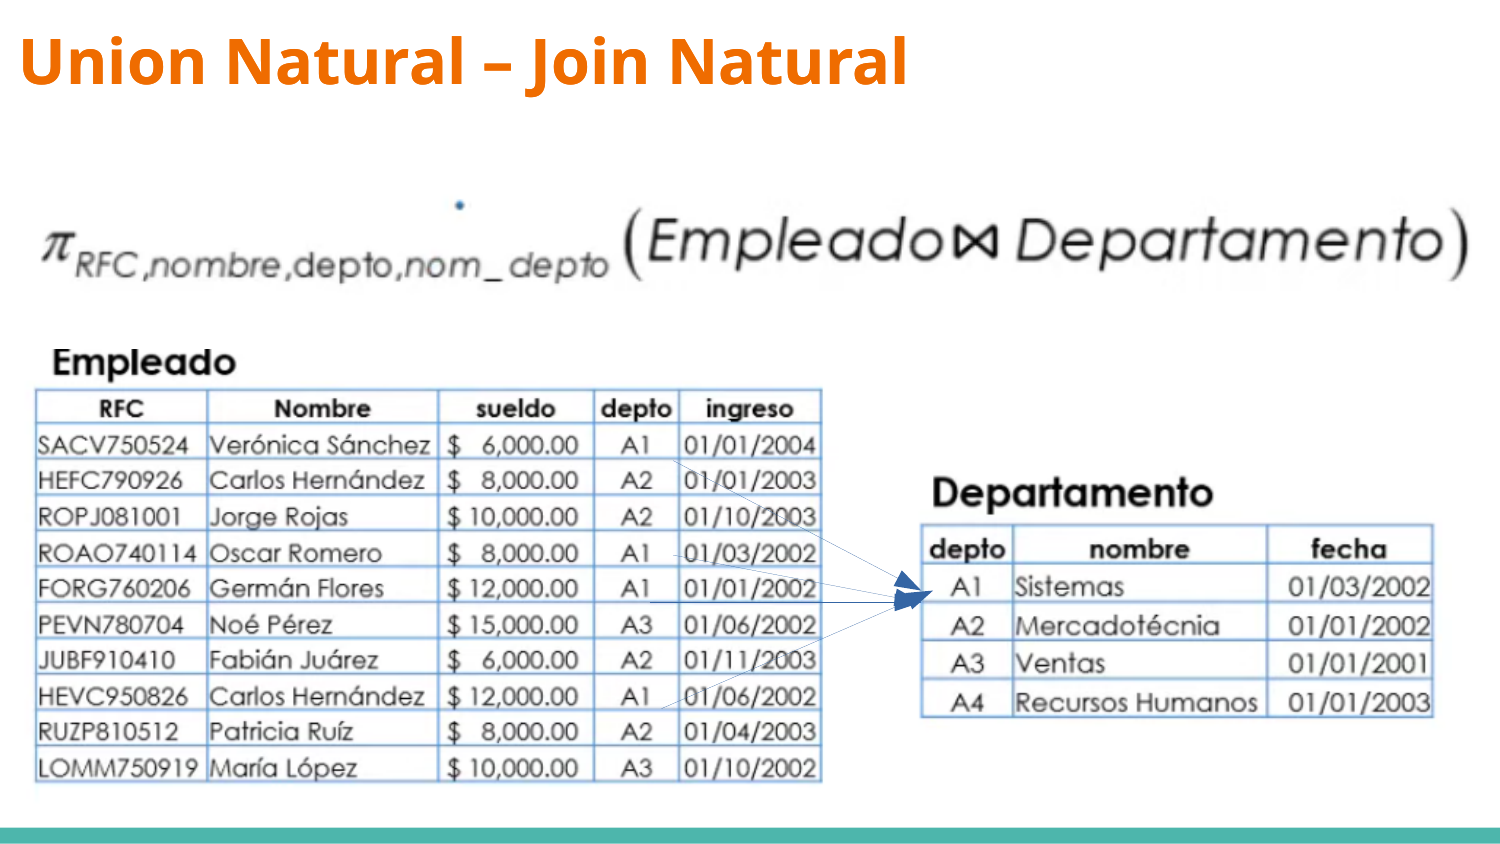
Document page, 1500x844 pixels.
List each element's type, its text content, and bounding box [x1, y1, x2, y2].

picture [0, 135, 1500, 812]
picture [885, 460, 1452, 734]
title Union Natural – Join Natural [4, 2, 1402, 119]
picture [885, 573, 917, 596]
picture [885, 596, 894, 602]
picture [885, 603, 893, 610]
